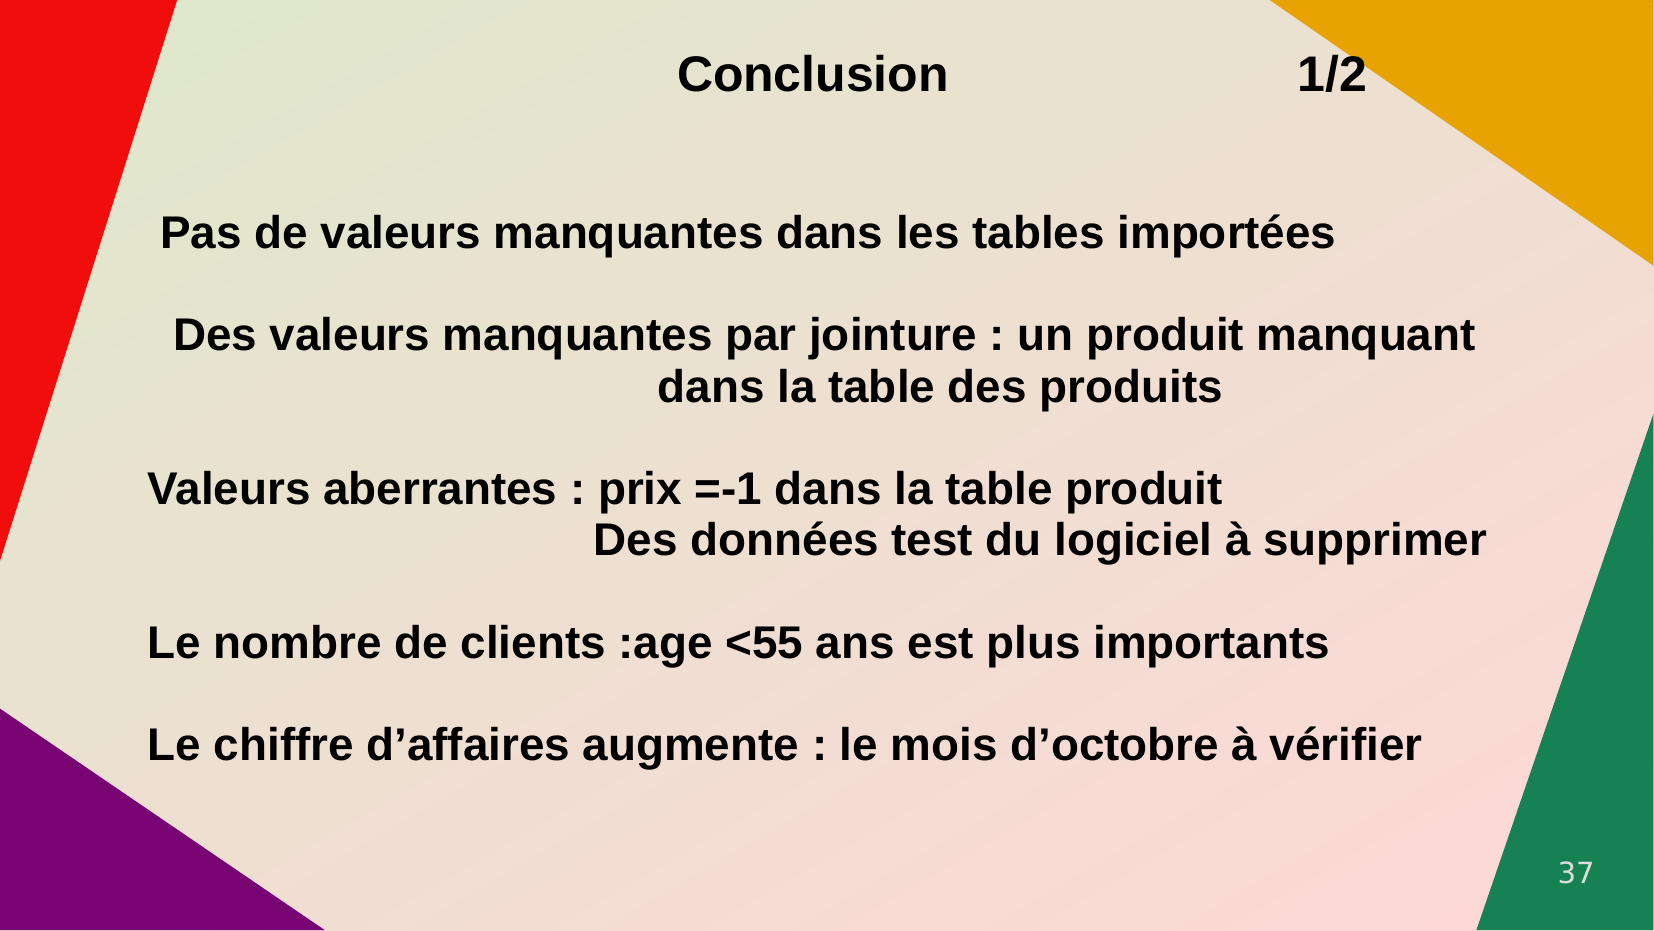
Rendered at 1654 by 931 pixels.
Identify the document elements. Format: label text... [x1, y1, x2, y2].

title Conclusion 1/2 [118, 0, 1536, 148]
subtitle Pas de valeurs manquantes dans les tables importées Des valeurs manquantes par jointure : un produit manquant dans la table des produits Valeurs aberrantes : prix =-1 dans la table produit Des données test du logiciel à supprimer Le nombre de clients :age <55 ans est plus importants Le chiffre d’affaires augmente : le mois d’octobre à vérifier [147, 206, 1565, 931]
